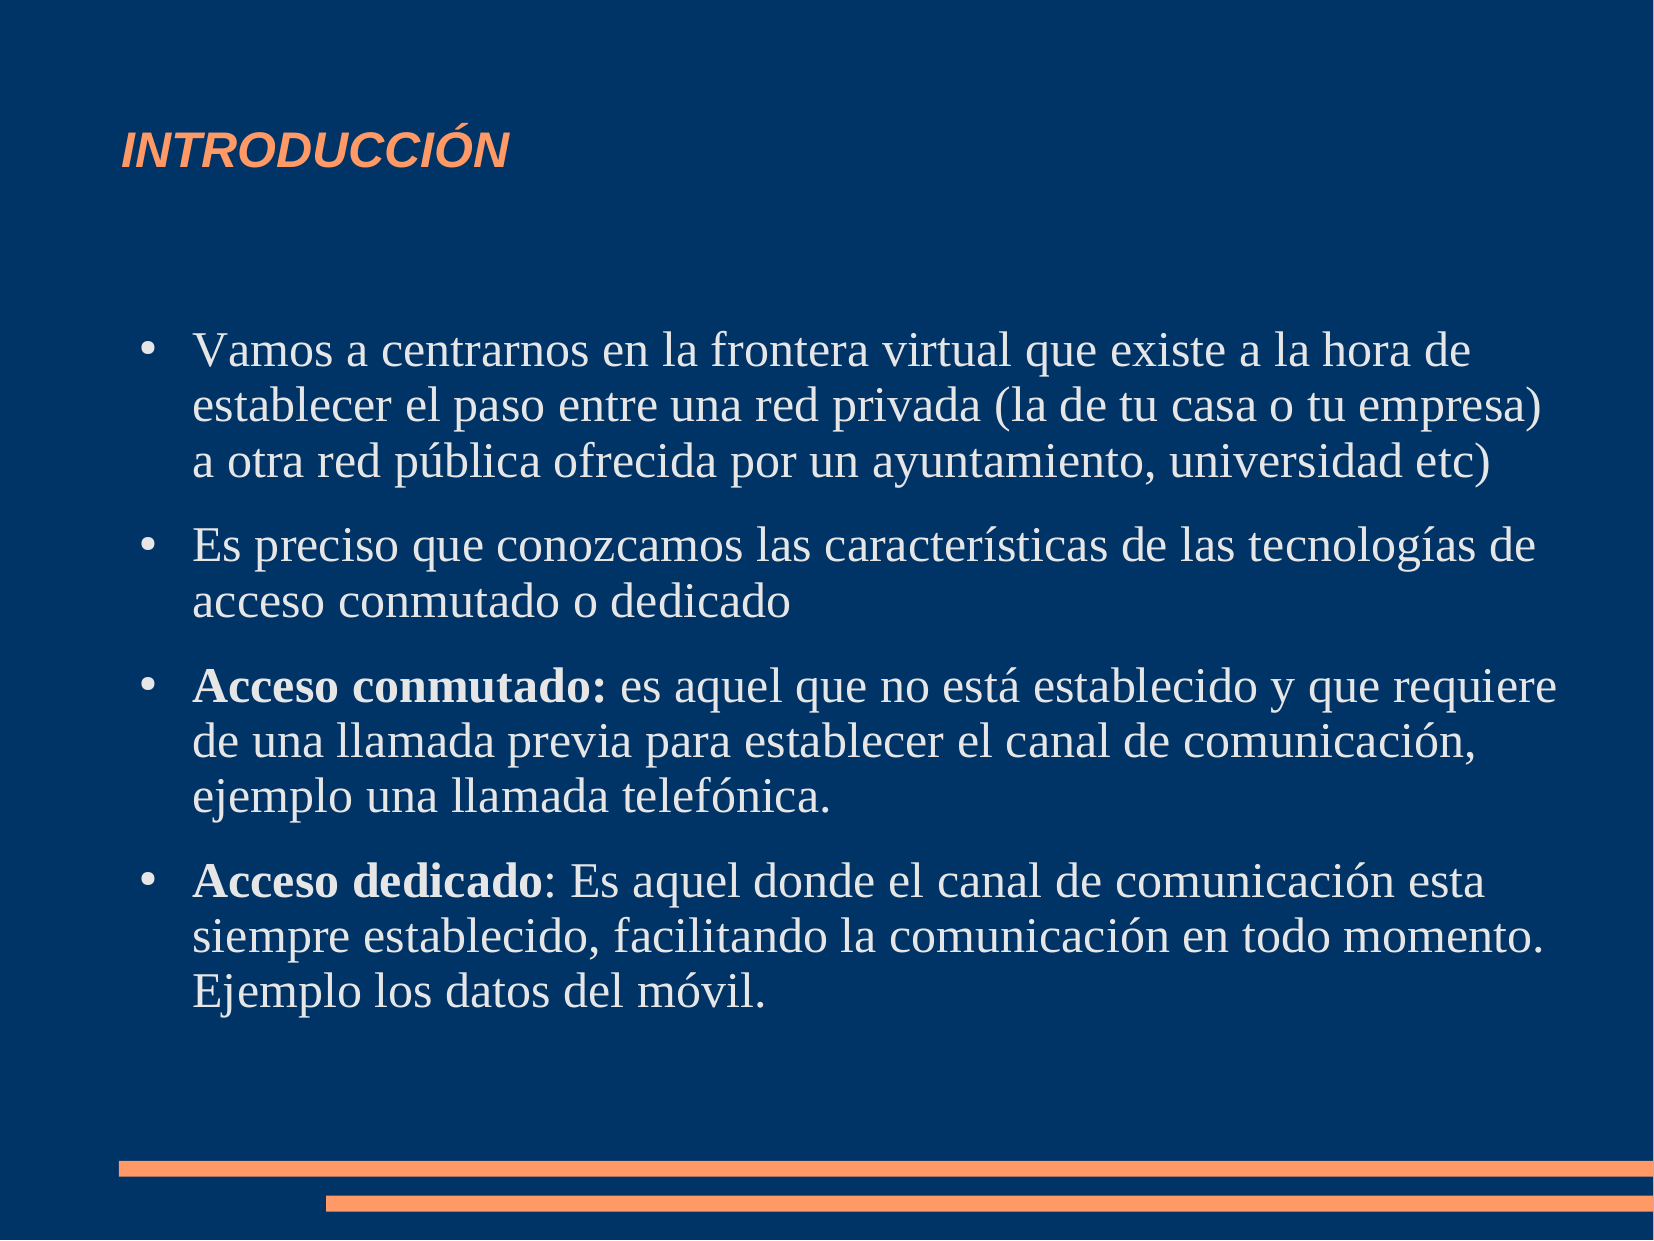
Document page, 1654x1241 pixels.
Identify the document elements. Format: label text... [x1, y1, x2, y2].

list Vamos a centrarnos en la frontera virtual que existe a la hora de establecer el paso entre una red privada (la de tu casa o tu empresa) a otra red pública ofrecida por un ayuntamiento, universidad etc) Es preciso que conozcamos las características de las tecnologías de acceso conmutado o dedicado Acceso conmutado: es aquel que no está establecido y que requiere de una llamada previa para establecer el canal de comunicación, ejemplo una llamada telefónica. Acceso dedicado: Es aquel donde el canal de comunicación esta siempre establecido, facilitando la comunicación en todo momento. Ejemplo los datos del móvil. [121, 322, 1561, 1132]
title INTRODUCCIÓN [121, 46, 1534, 254]
